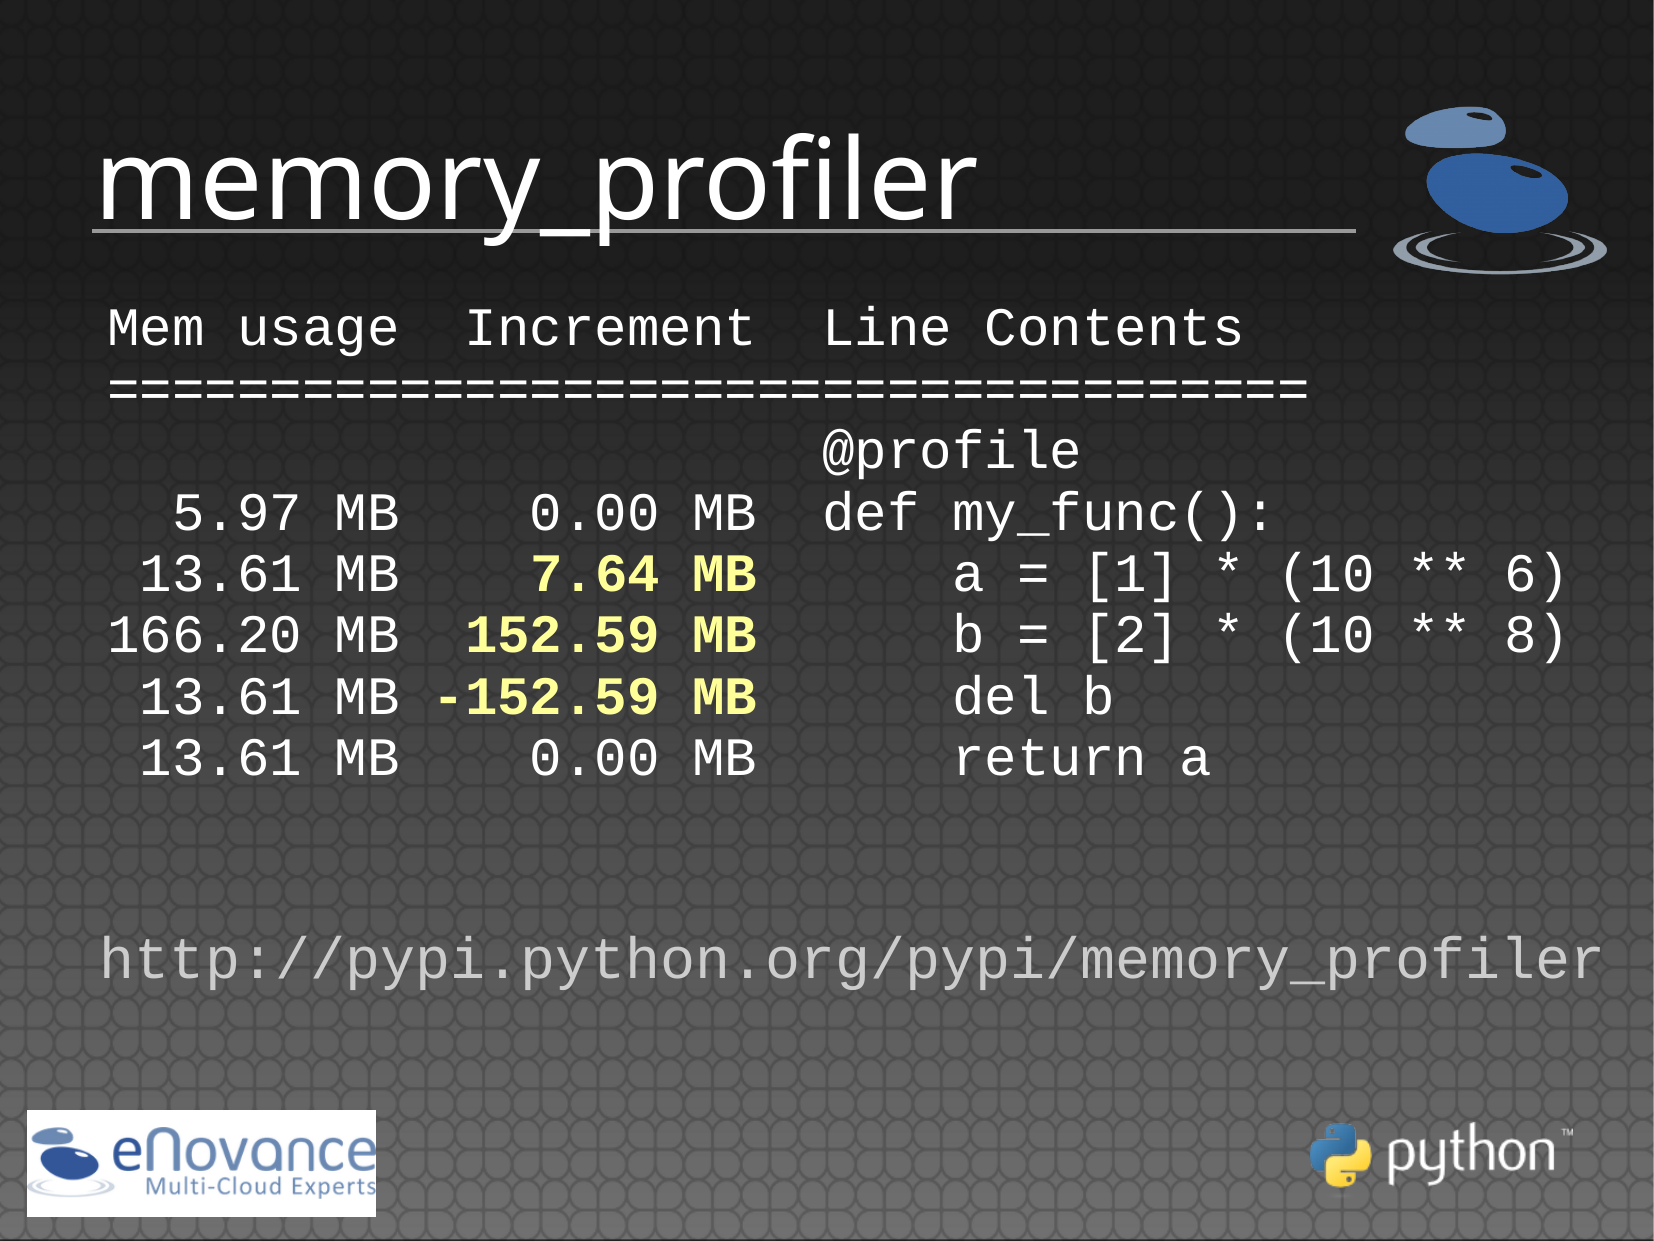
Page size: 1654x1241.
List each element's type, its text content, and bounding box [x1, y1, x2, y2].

list http://pypi.python.org/pypi/memory_profiler [29, 930, 1619, 1084]
title memory_profiler [94, 100, 1426, 251]
list Mem usage Increment Line Contents ===================================== @profile 5.97 MB 0.00 MB def my_func(): 13.61 MB 7.64 MB a = [1] * (10 ** 6) 166.20 MB 152.59 MB b = [2] * (10 ** 8) 13.61 MB -152.59 MB del b 13.61 MB 0.00 MB return a [107, 300, 1600, 930]
picture [0, 0, 1654, 1241]
